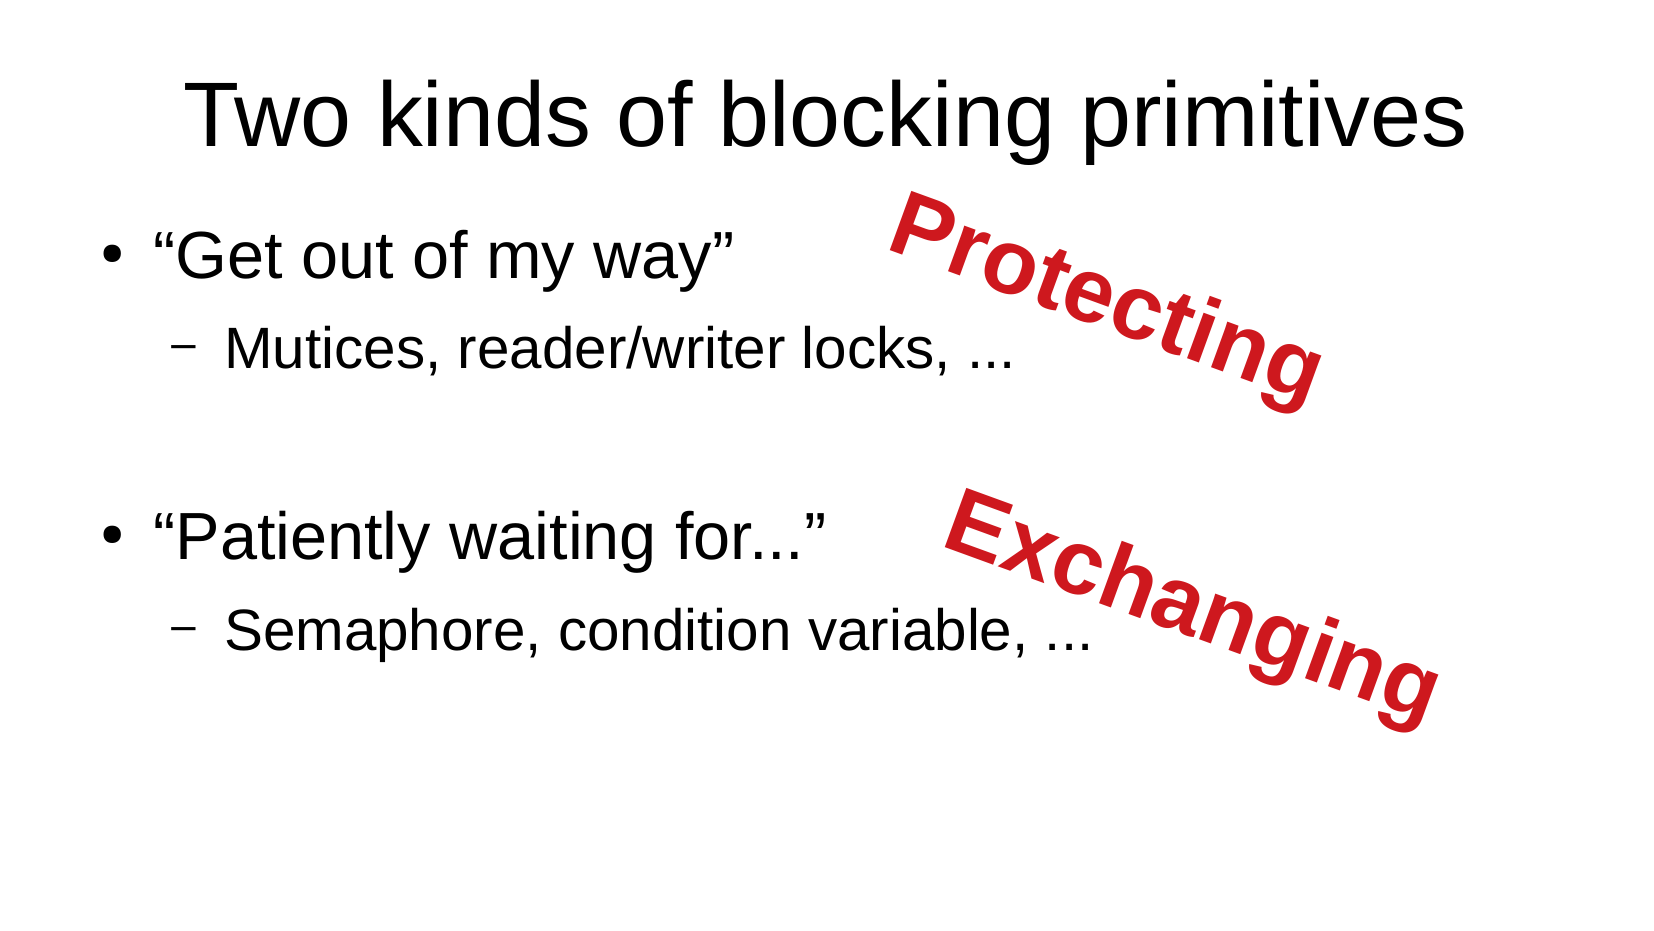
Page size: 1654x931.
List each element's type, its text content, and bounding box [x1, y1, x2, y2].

text_box Protecting [835, 151, 1376, 462]
text_box Exchanging [891, 447, 1495, 773]
title Two kinds of blocking primitives [82, 37, 1571, 193]
list “Get out of my way” Mutices, reader/writer locks, ... “Patiently waiting for...” Semaphore, condition variable, ... [82, 217, 1571, 758]
